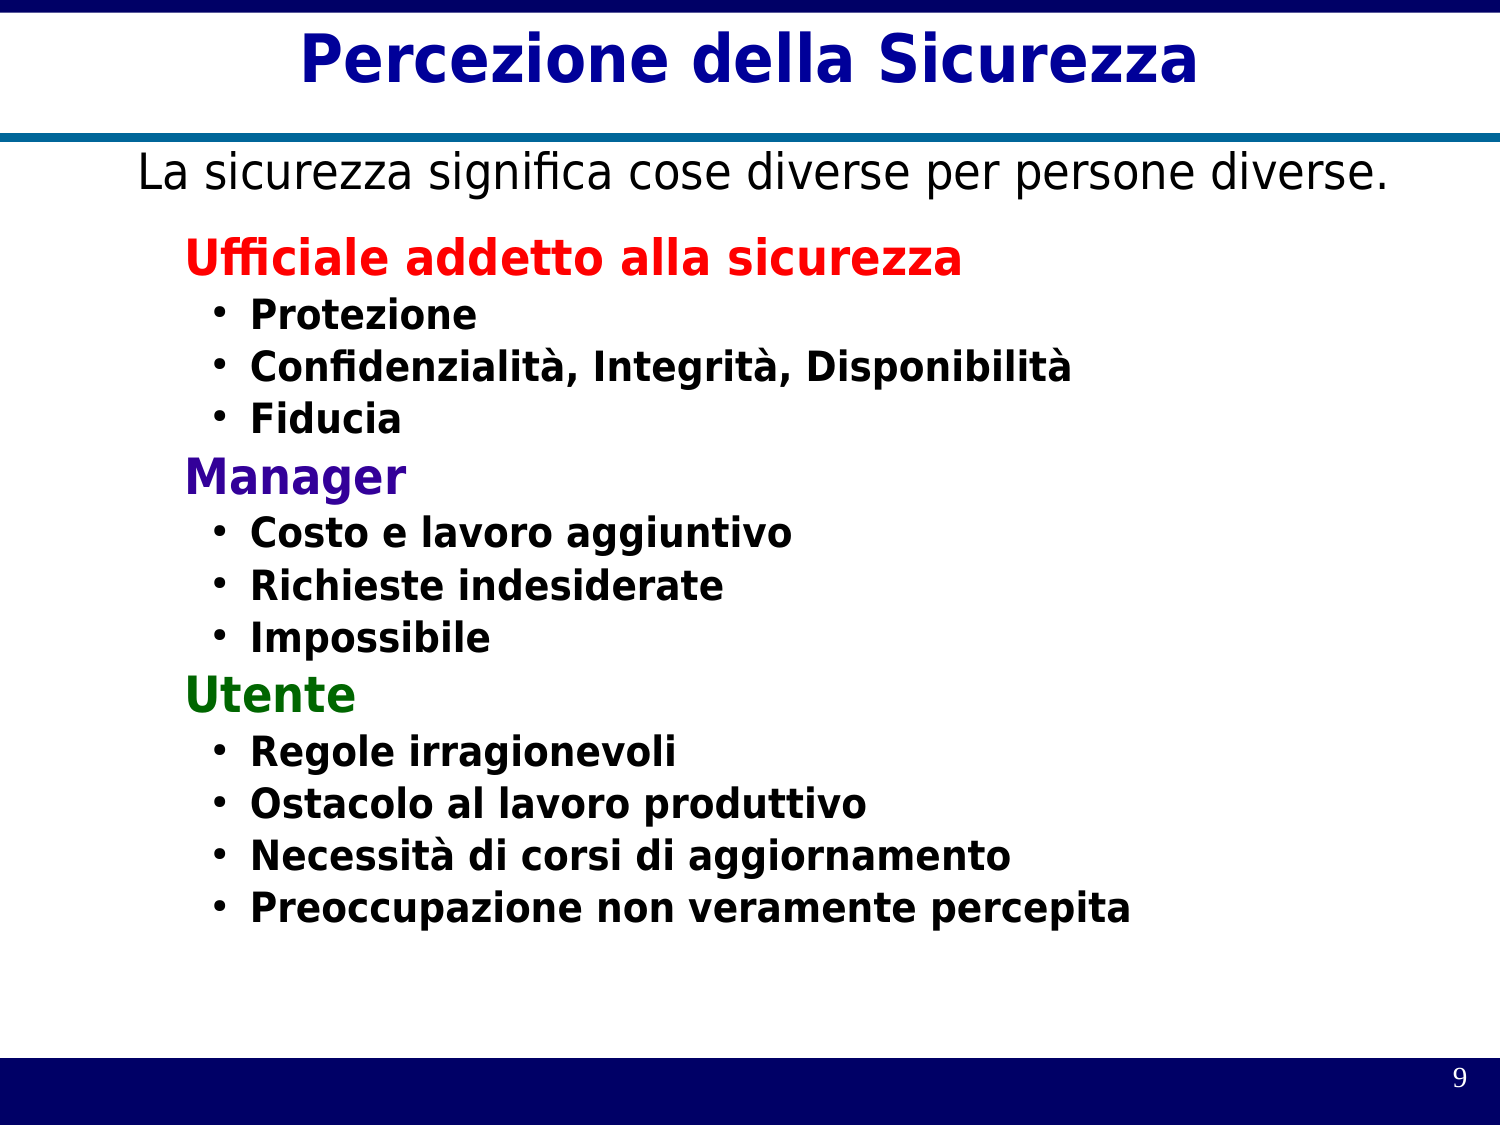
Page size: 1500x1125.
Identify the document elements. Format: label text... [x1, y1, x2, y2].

list La sicurezza significa cose diverse per persone diverse. Ufficiale addetto alla sicurezza Protezione Confidenzialità, Integrità, Disponibilità Fiducia Manager Costo e lavoro aggiuntivo Richieste indesiderate Impossibile Utente Regole irragionevoli Ostacolo al lavoro produttivo Necessità di corsi di aggiornamento Preoccupazione non veramente percepita [62, 150, 1438, 966]
title Percezione della Sicurezza [62, 0, 1438, 126]
